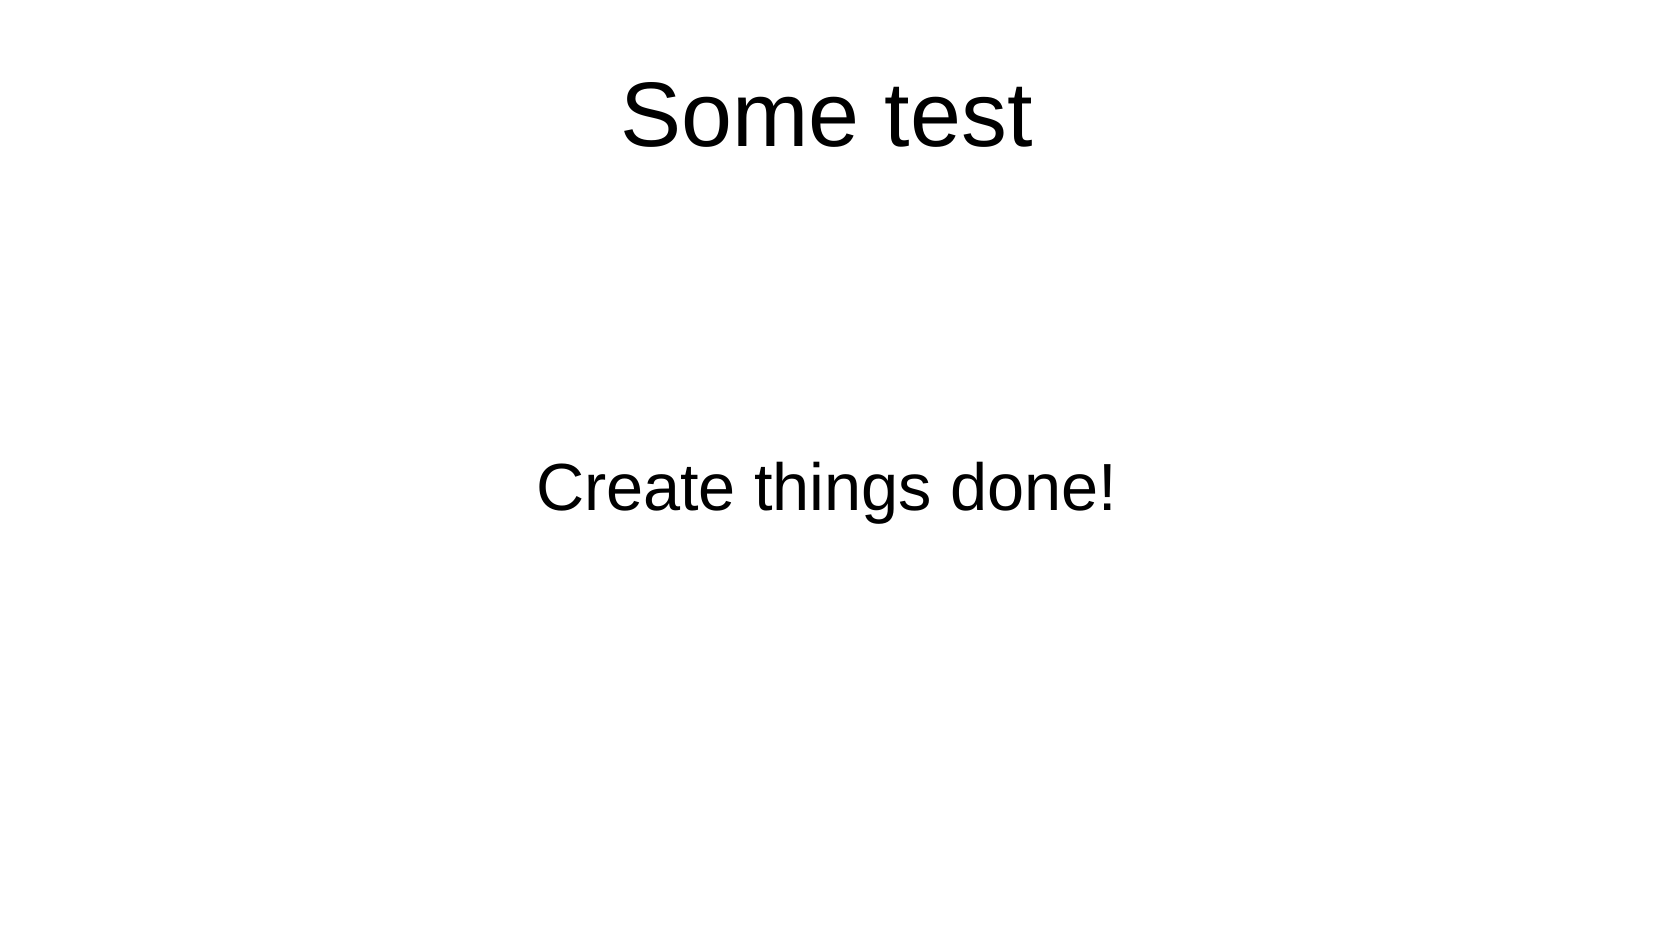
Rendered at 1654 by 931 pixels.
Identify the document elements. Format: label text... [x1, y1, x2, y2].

title Some test [82, 37, 1571, 193]
subtitle Create things done! [82, 217, 1571, 758]
